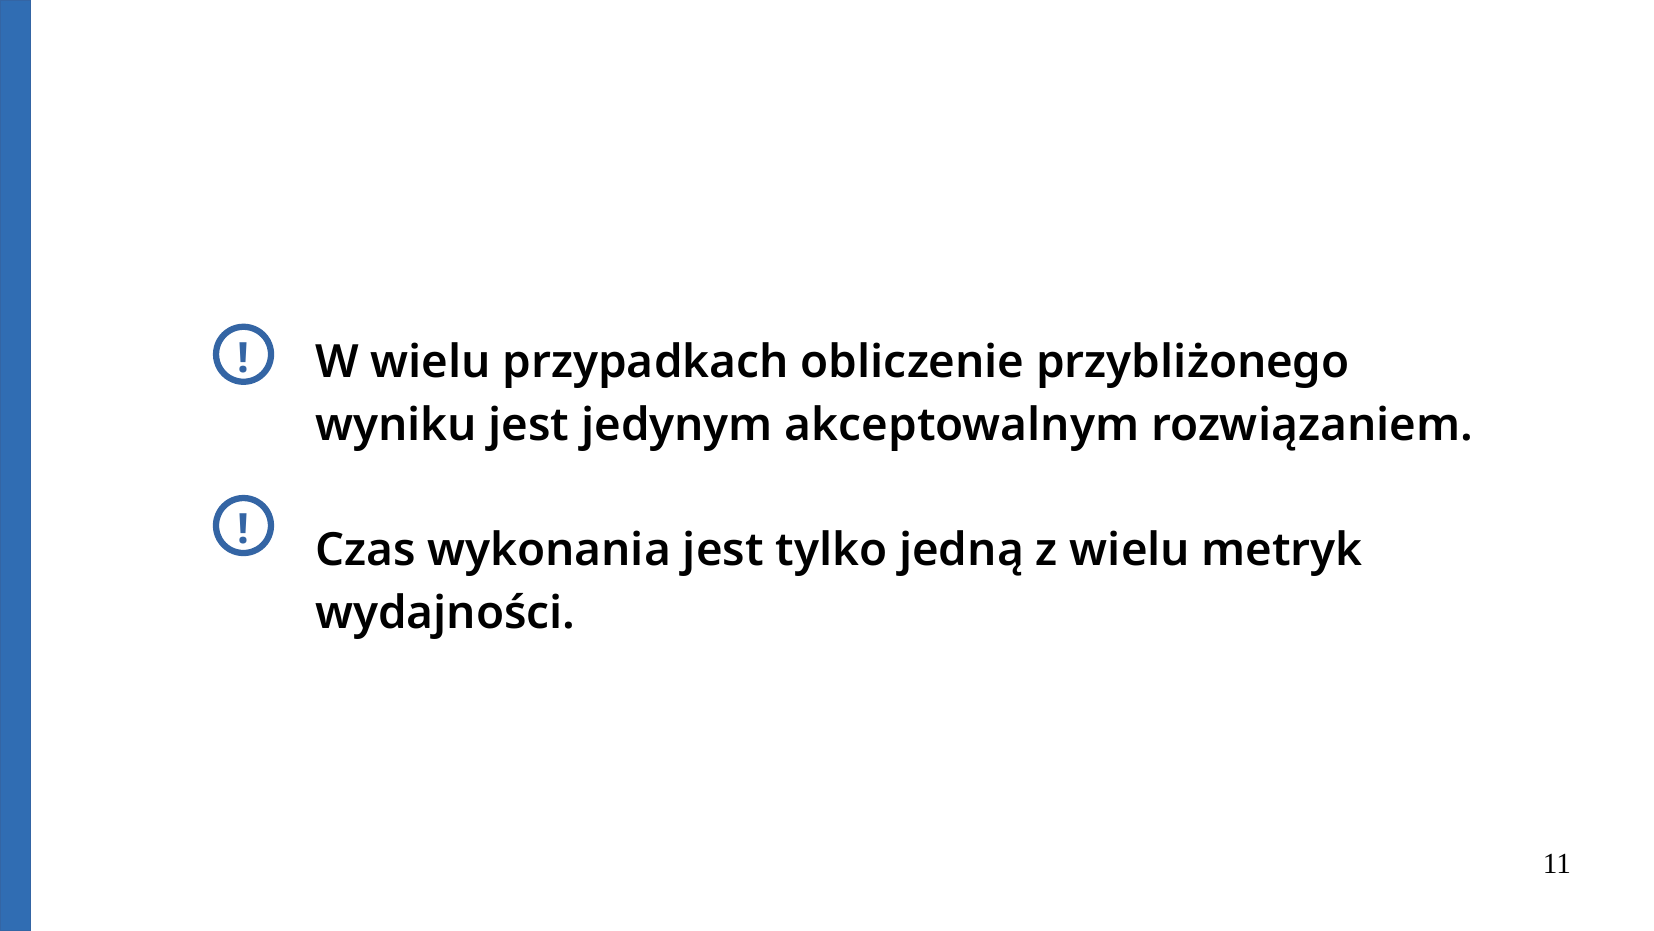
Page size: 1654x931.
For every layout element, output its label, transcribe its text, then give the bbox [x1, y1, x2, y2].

text_box ! [222, 320, 265, 389]
text_box ! [223, 372, 266, 392]
text_box [216, 337, 222, 372]
text_box [0, 0, 31, 931]
text_box [264, 507, 272, 544]
text_box W wielu przypadkach obliczenie przybliżonego wyniku jest jedynym akceptowalnym rozwiązaniem. Czas wykonania jest tylko jedną z wielu metryk wydajności. [300, 321, 1528, 657]
text_box ! [222, 491, 264, 561]
text_box [215, 508, 222, 543]
text_box [265, 337, 272, 372]
